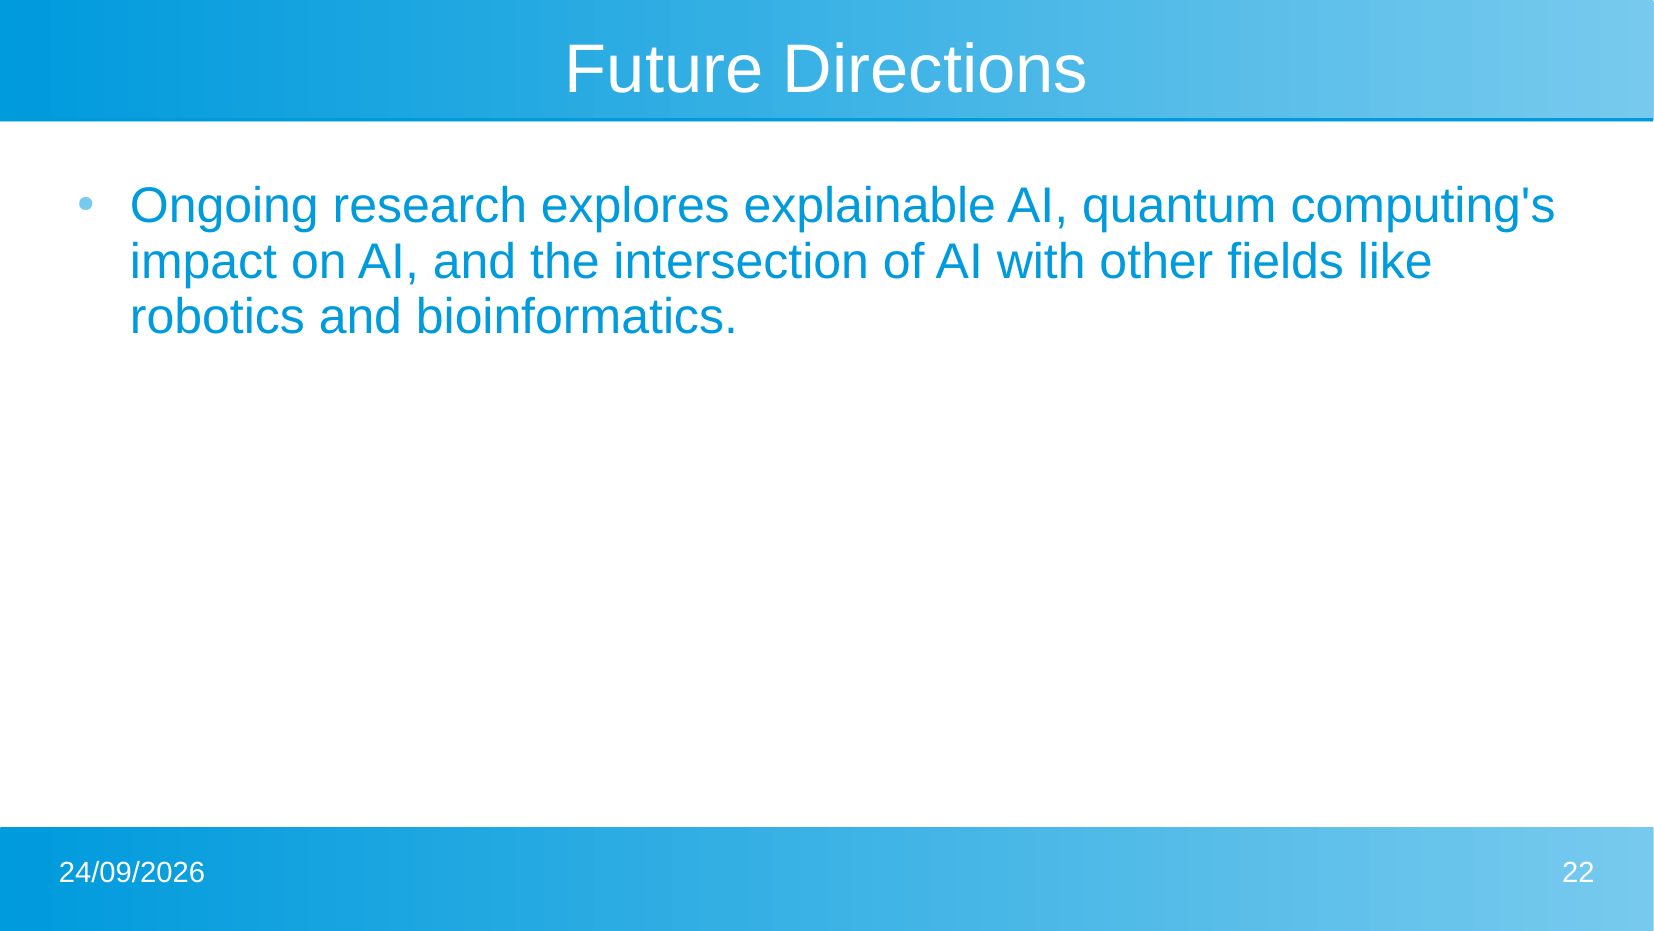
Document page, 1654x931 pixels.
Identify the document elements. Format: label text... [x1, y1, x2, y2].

title Future Directions [59, 29, 1595, 108]
list Ongoing research explores explainable AI, quantum computing's impact on AI, and the intersection of AI with other fields like robotics and bioinformatics. [59, 177, 1595, 768]
